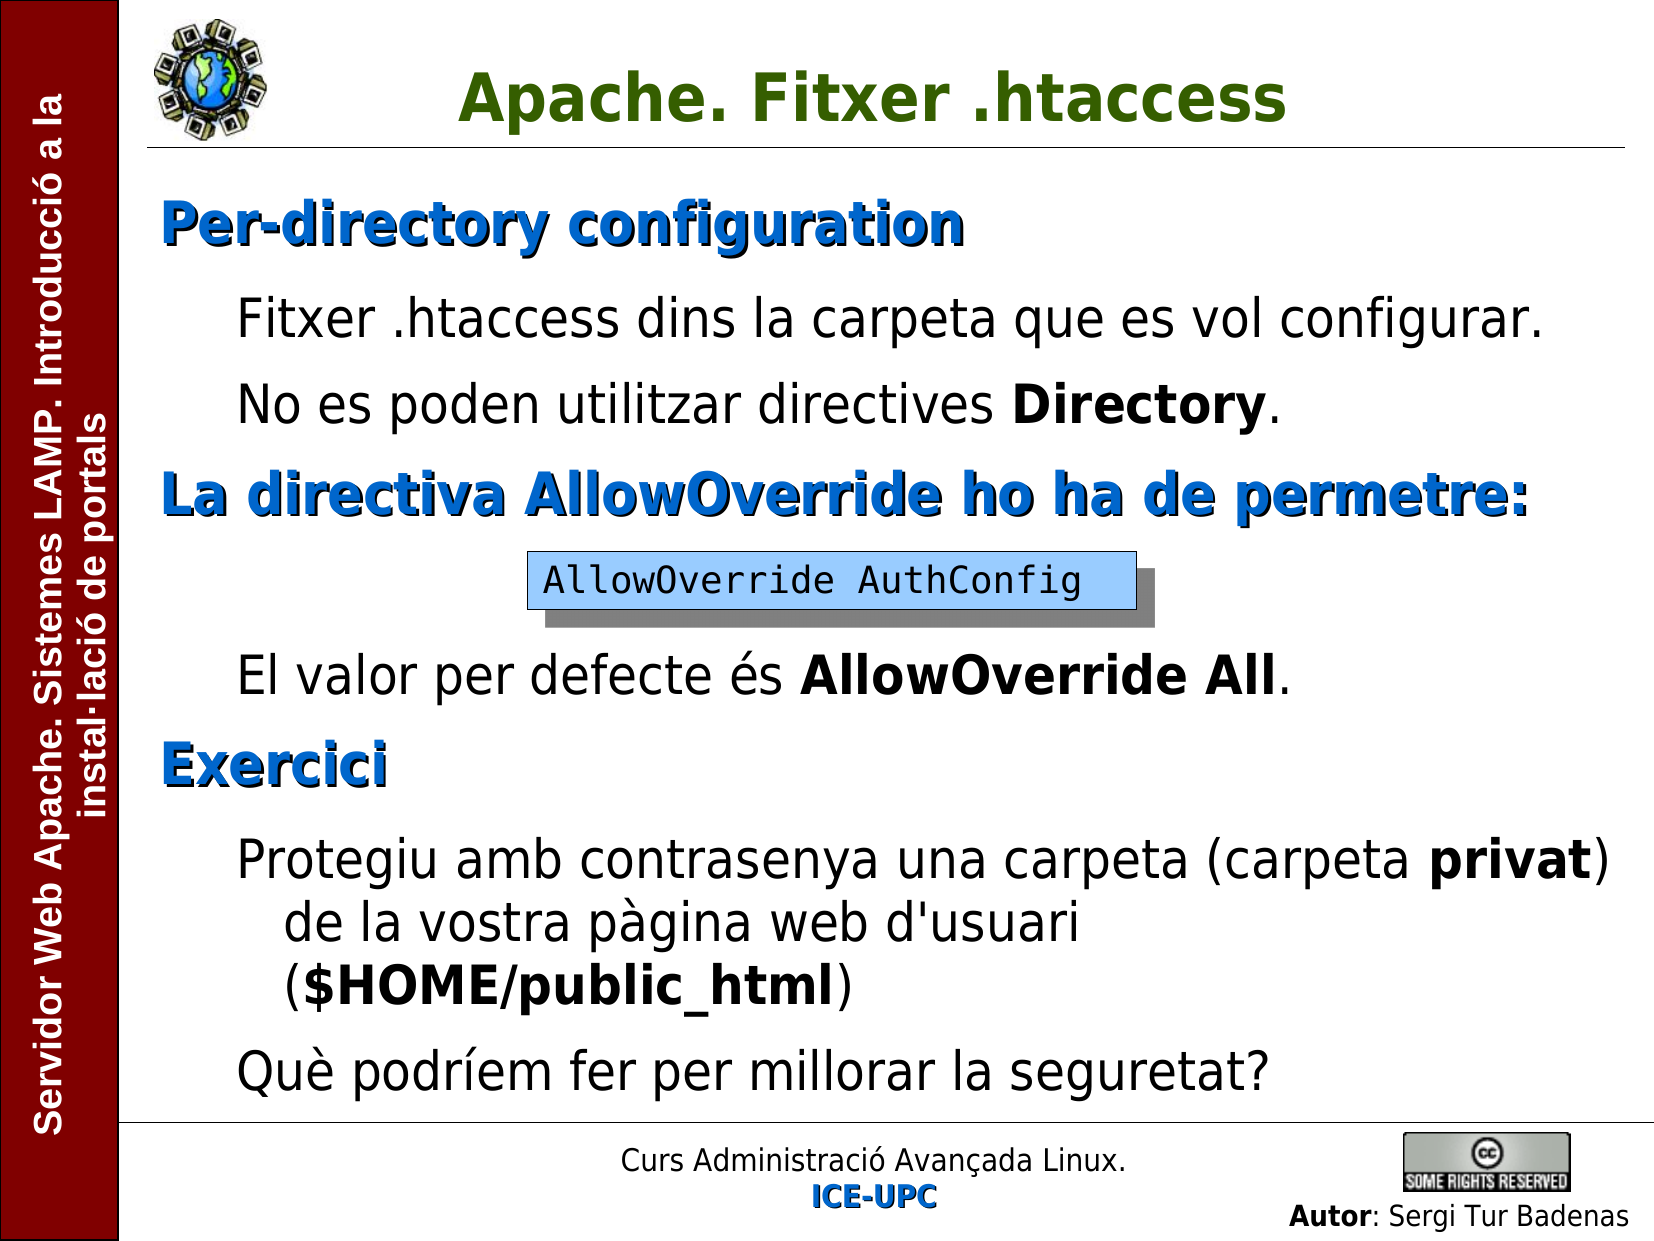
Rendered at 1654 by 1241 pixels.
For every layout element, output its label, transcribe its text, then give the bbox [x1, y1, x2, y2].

list Per-directory configuration Fitxer .htaccess dins la carpeta que es vol configurar. No es poden utilitzar directives Directory. La directiva AllowOverride ho ha de permetre: El valor per defecte és AllowOverride All. Exercici Protegiu amb contrasenya una carpeta (carpeta privat) de la vostra pàgina web d'usuari ($HOME/public_html) Què podríem fer per millorar la seguretat? [141, 189, 1630, 1104]
picture [154, 19, 268, 56]
title Apache. Fitxer .htaccess [129, 56, 1619, 141]
text_box AllowOverride AuthConfig [527, 551, 1137, 610]
picture [1403, 1132, 1571, 1192]
